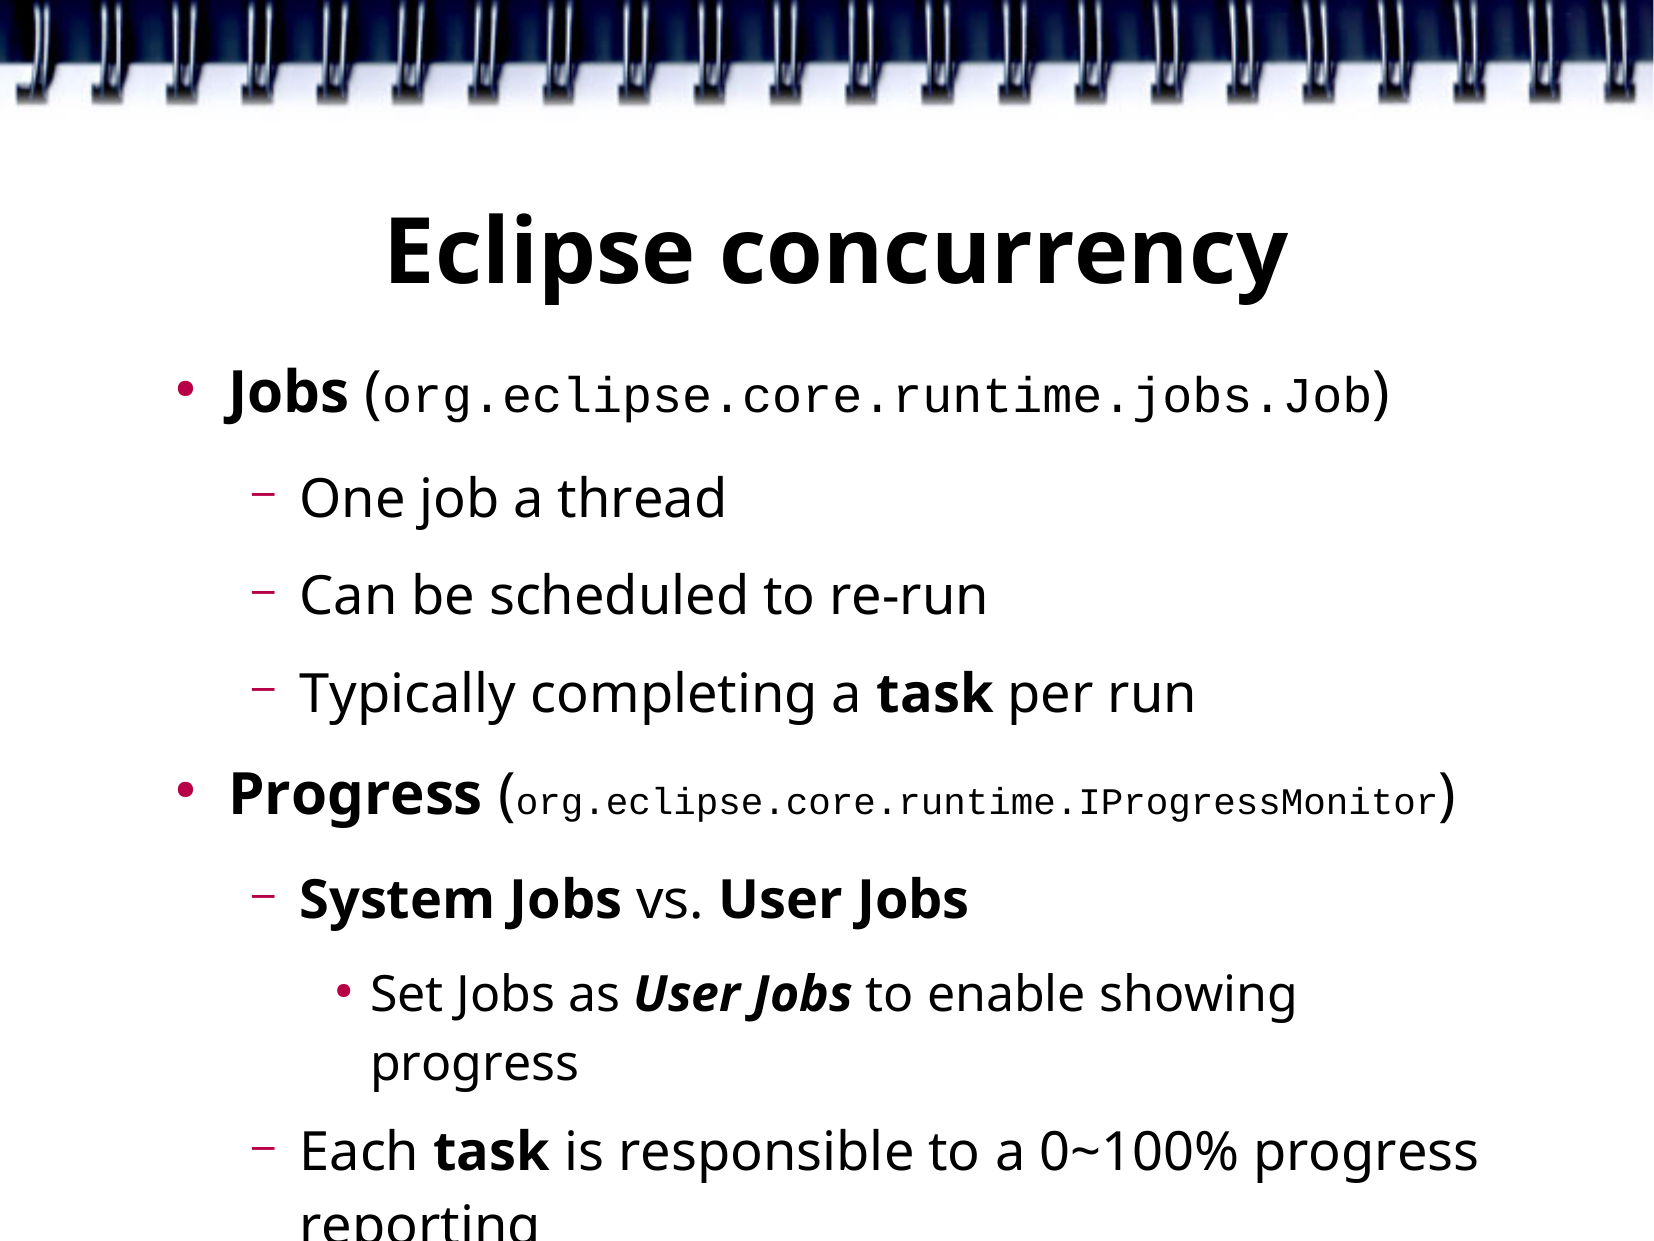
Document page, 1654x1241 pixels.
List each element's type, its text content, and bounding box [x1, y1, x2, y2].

picture [0, 0, 1654, 121]
list Jobs (org.eclipse.core.runtime.jobs.Job) One job a thread Can be scheduled to re-run Typically completing a task per run Progress (org.eclipse.core.runtime.IProgressMonitor) System Jobs vs. User Jobs Set Jobs as User Jobs to enable showing progress Each task is responsible to a 0~100% progress reporting [157, 350, 1516, 1241]
title Eclipse concurrency [139, 144, 1535, 352]
